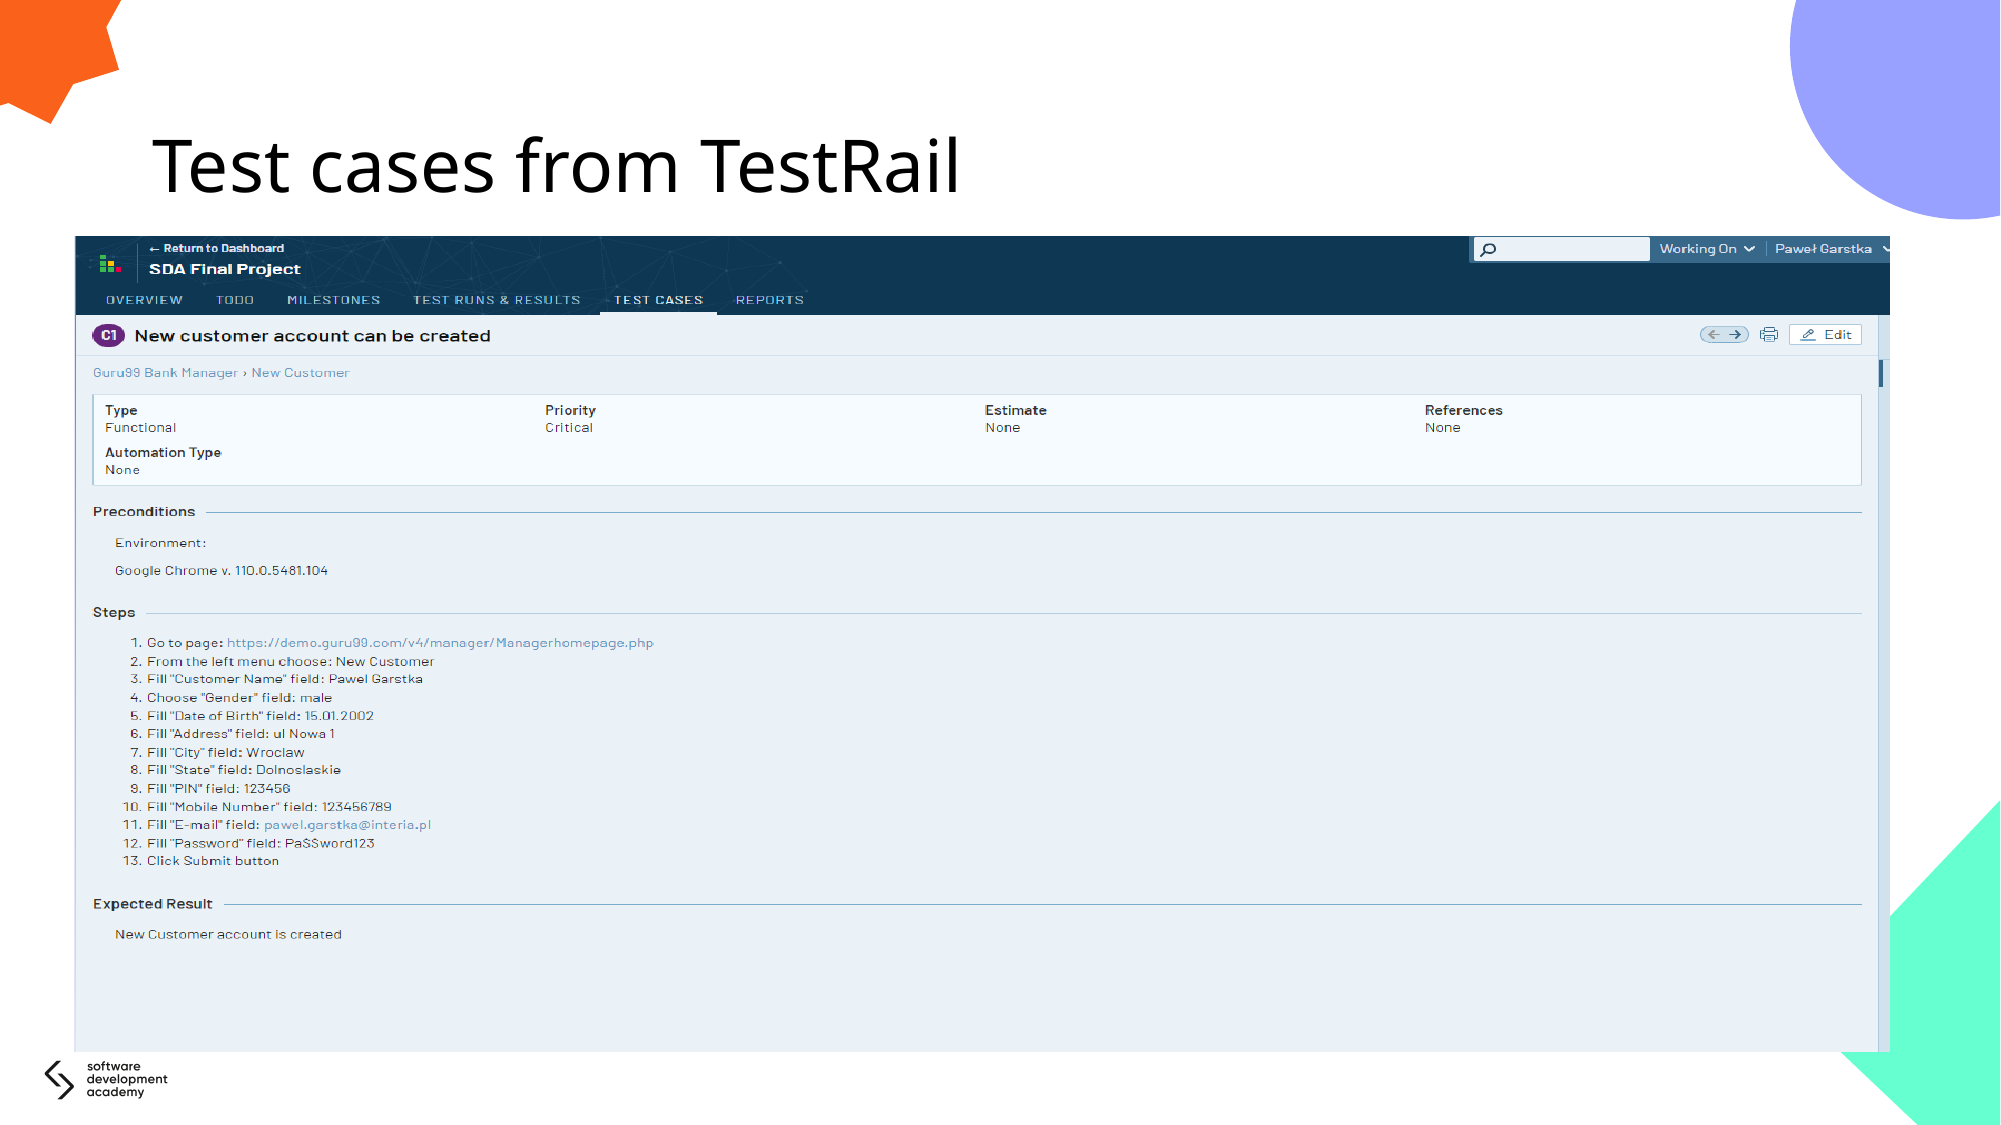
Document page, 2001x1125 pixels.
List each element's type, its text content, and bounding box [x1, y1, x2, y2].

title Test cases from TestRail [137, 59, 1771, 236]
picture [19, 236, 1890, 1125]
